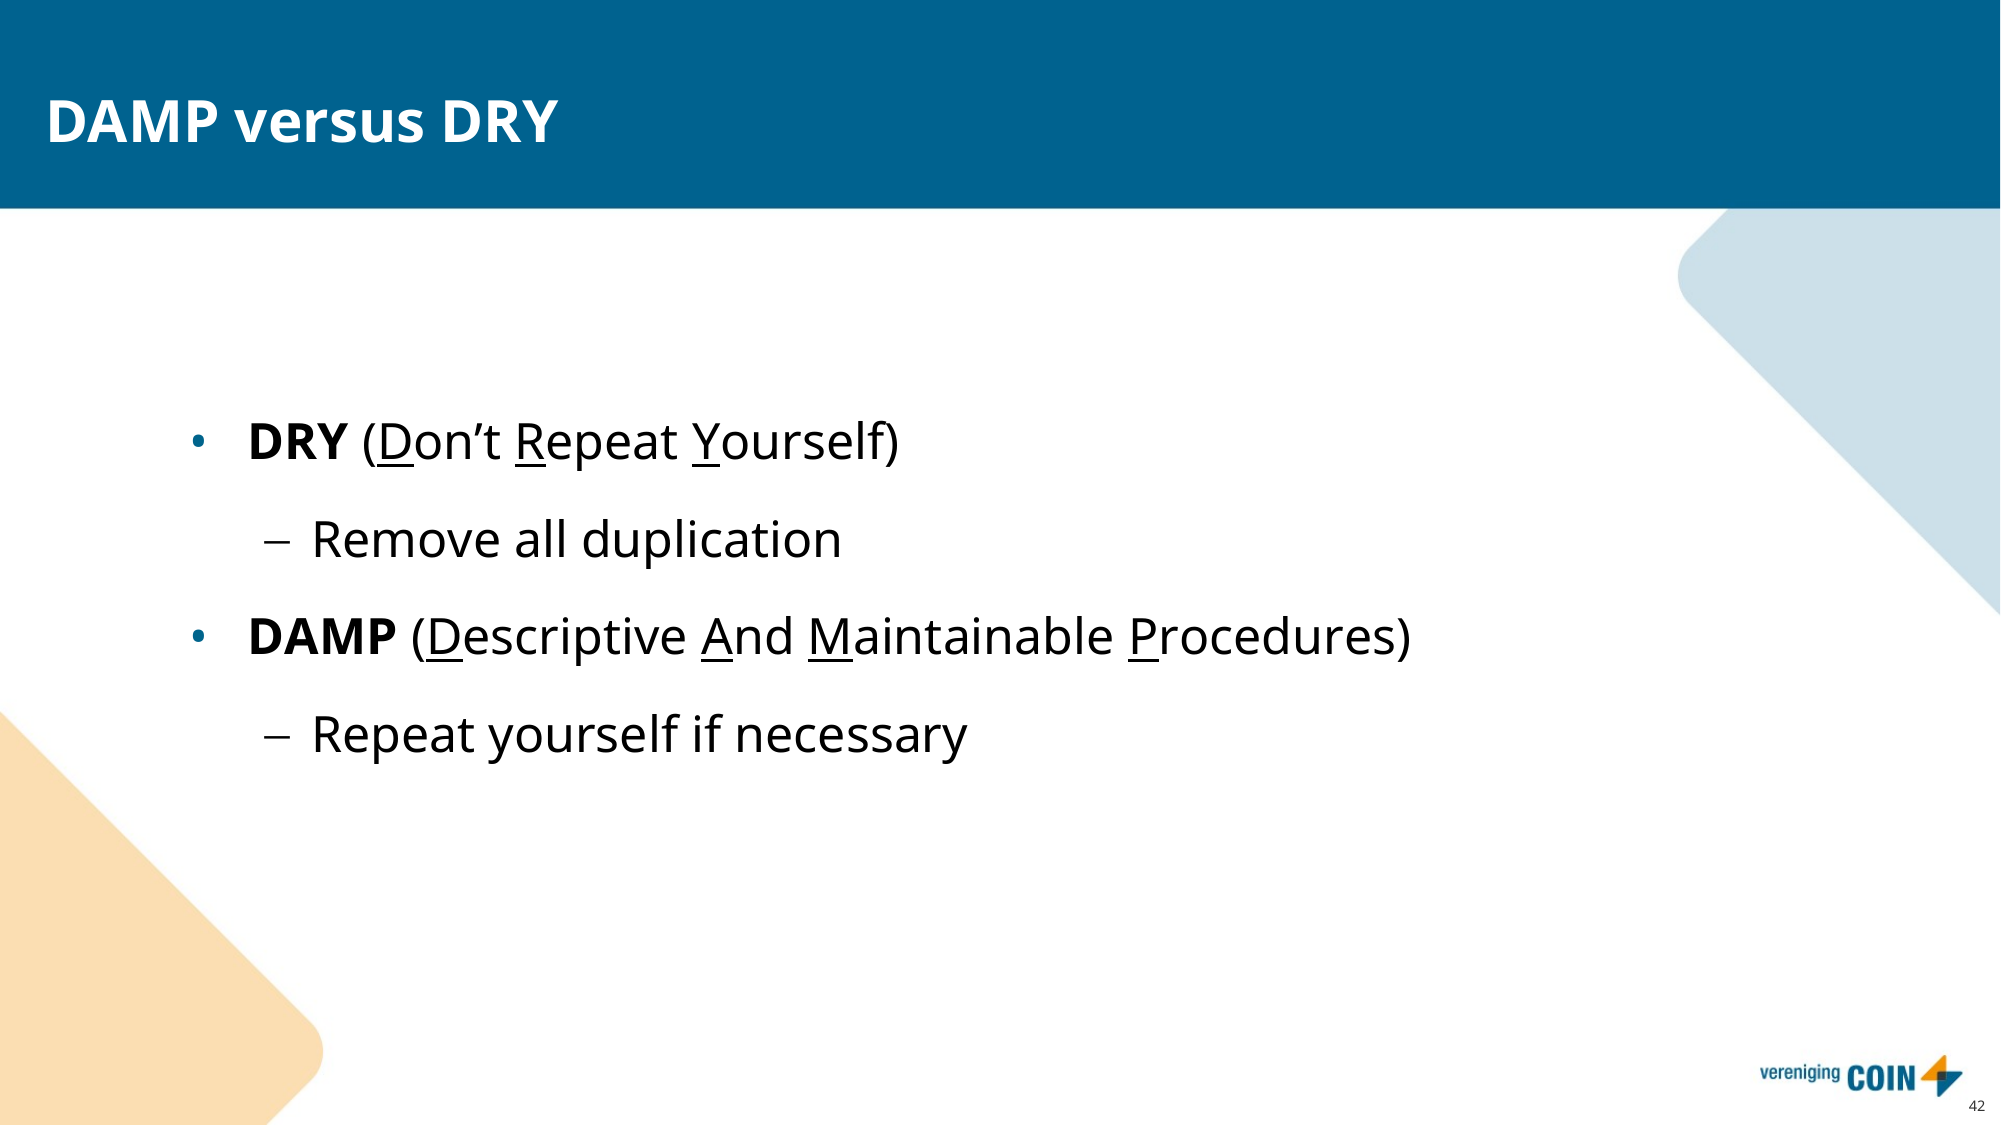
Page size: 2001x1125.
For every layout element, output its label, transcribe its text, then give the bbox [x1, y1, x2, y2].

text_box DAMP versus DRY [30, 31, 1969, 162]
text_box DRY (Don’t Repeat Yourself) Remove all duplication DAMP (Descriptive And Maintainable Procedures) Repeat yourself if necessary [174, 305, 1840, 1074]
picture [0, 208, 2001, 1125]
